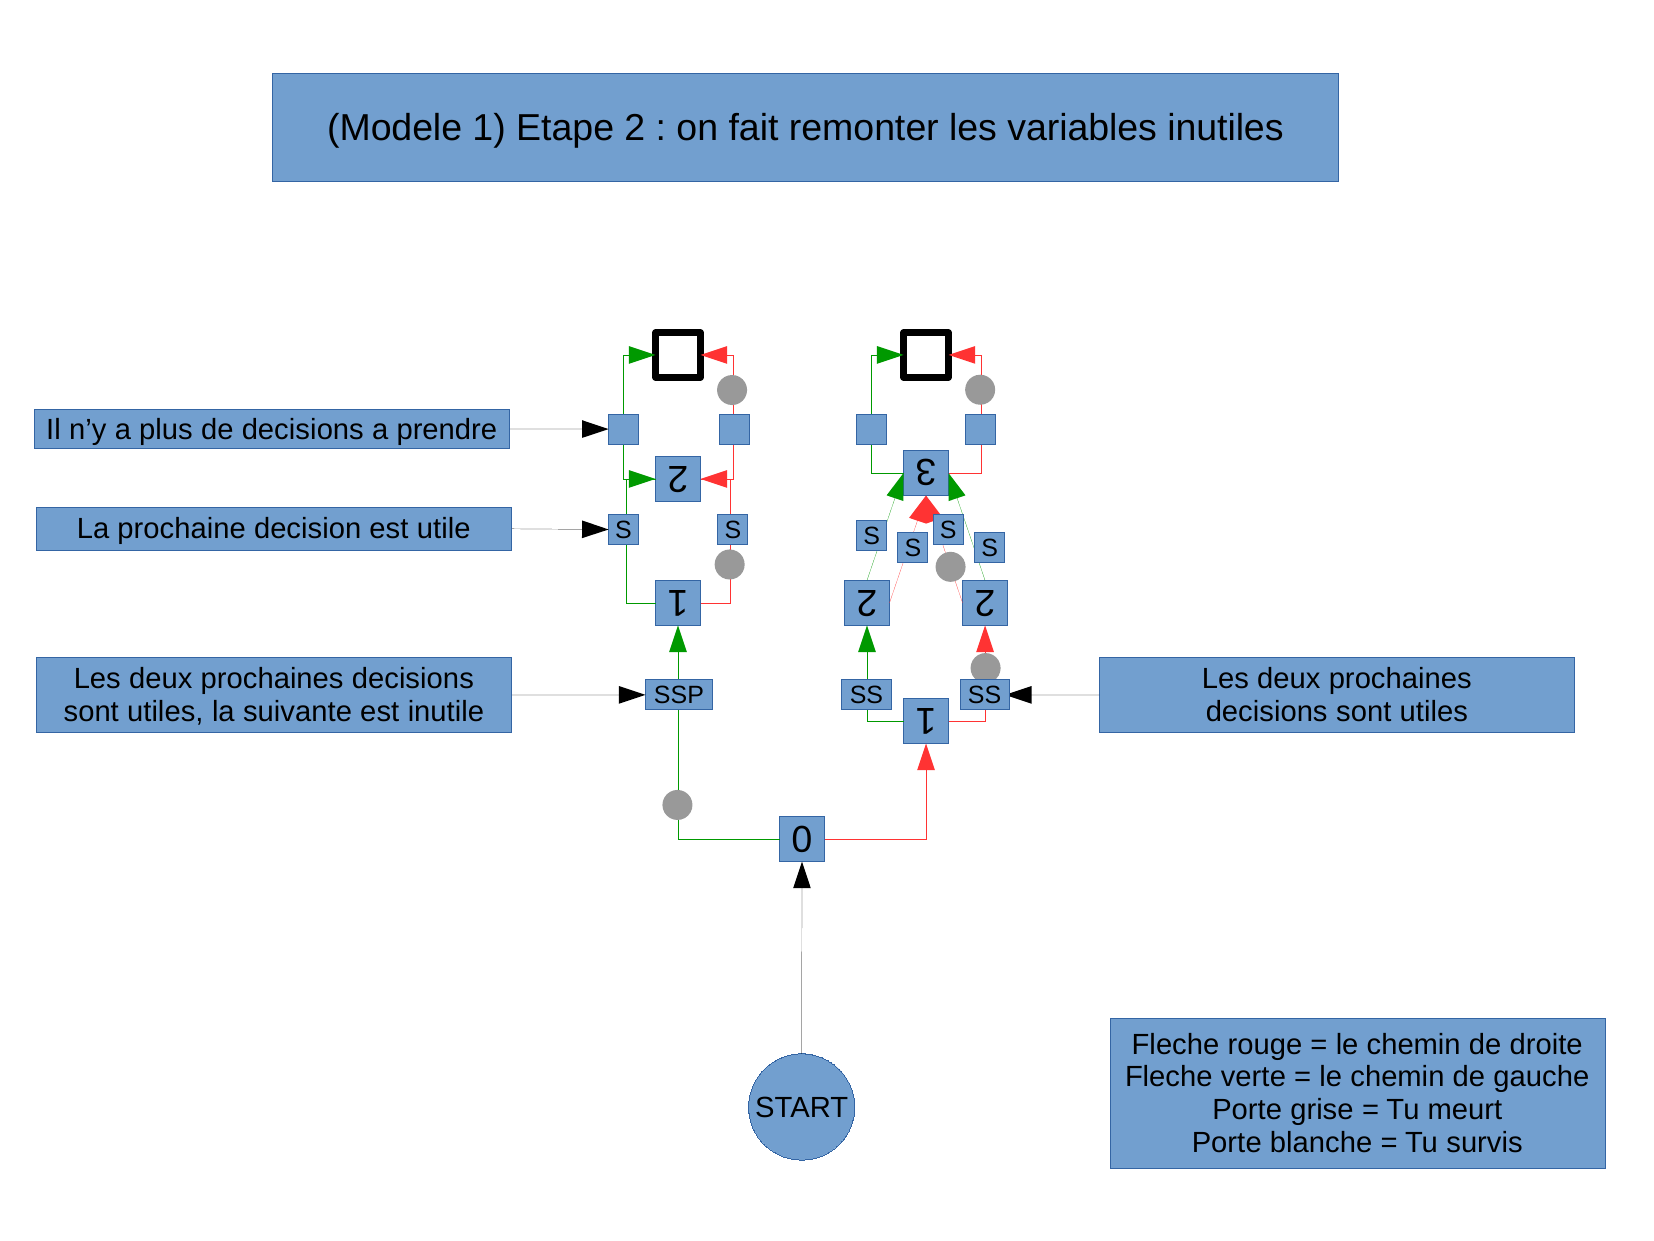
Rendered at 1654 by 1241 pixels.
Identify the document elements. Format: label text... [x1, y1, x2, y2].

text_box S [717, 514, 748, 545]
text_box S [608, 514, 639, 545]
text_box [608, 414, 639, 445]
text_box 1 [655, 580, 701, 626]
text_box La prochaine decision est utile [36, 507, 512, 551]
text_box [714, 549, 745, 580]
text_box Il n’y a plus de decisions a prendre [34, 409, 510, 449]
text_box 3 [903, 450, 949, 496]
text_box (Modele 1) Etape 2 : on fait remonter les variables inutiles [272, 73, 1339, 182]
text_box 2 [844, 580, 890, 626]
text_box [970, 653, 1001, 679]
text_box 2 [655, 456, 701, 502]
text_box [662, 789, 693, 820]
text_box S [974, 532, 1005, 563]
text_box S [897, 532, 928, 563]
text_box [965, 414, 996, 445]
text_box [856, 414, 887, 445]
text_box [935, 551, 966, 582]
text_box [719, 414, 750, 445]
text_box 1 [903, 698, 949, 744]
text_box 0 [779, 816, 825, 862]
text_box [717, 375, 748, 406]
text_box Les deux prochaines decisions sont utiles [1099, 657, 1575, 733]
text_box 2 [962, 580, 1008, 626]
text_box S [933, 514, 964, 545]
text_box START [748, 1053, 855, 1161]
text_box SS [960, 679, 1010, 710]
text_box Fleche rouge = le chemin de droite Fleche verte = le chemin de gauche Porte grise = Tu meurt Porte blanche = Tu survis [1110, 1018, 1606, 1169]
text_box [903, 332, 949, 378]
text_box SSP [645, 679, 713, 710]
text_box [965, 374, 996, 405]
text_box SS [841, 679, 892, 710]
text_box Les deux prochaines decisions sont utiles, la suivante est inutile [36, 657, 512, 733]
text_box [655, 332, 701, 378]
text_box S [856, 520, 887, 551]
